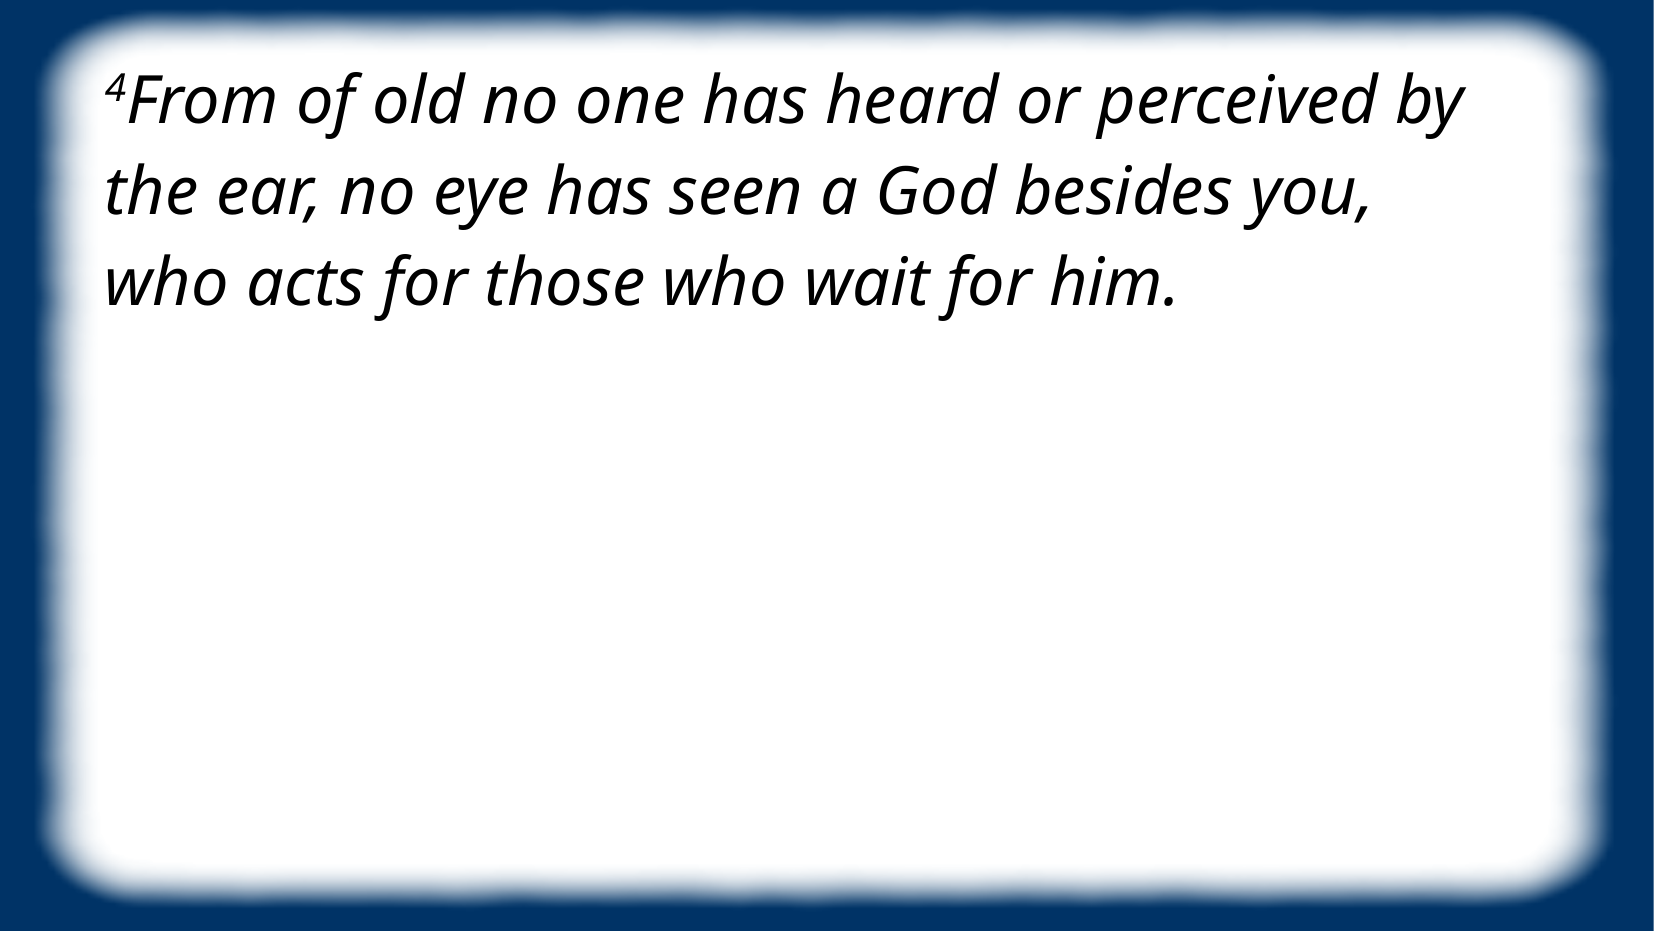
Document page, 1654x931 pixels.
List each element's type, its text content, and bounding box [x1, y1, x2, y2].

text_box 4From of old no one has heard or perceived by the ear, no eye has seen a God besides you, who acts for those who wait for him. [90, 45, 1546, 327]
picture [0, 0, 1654, 931]
